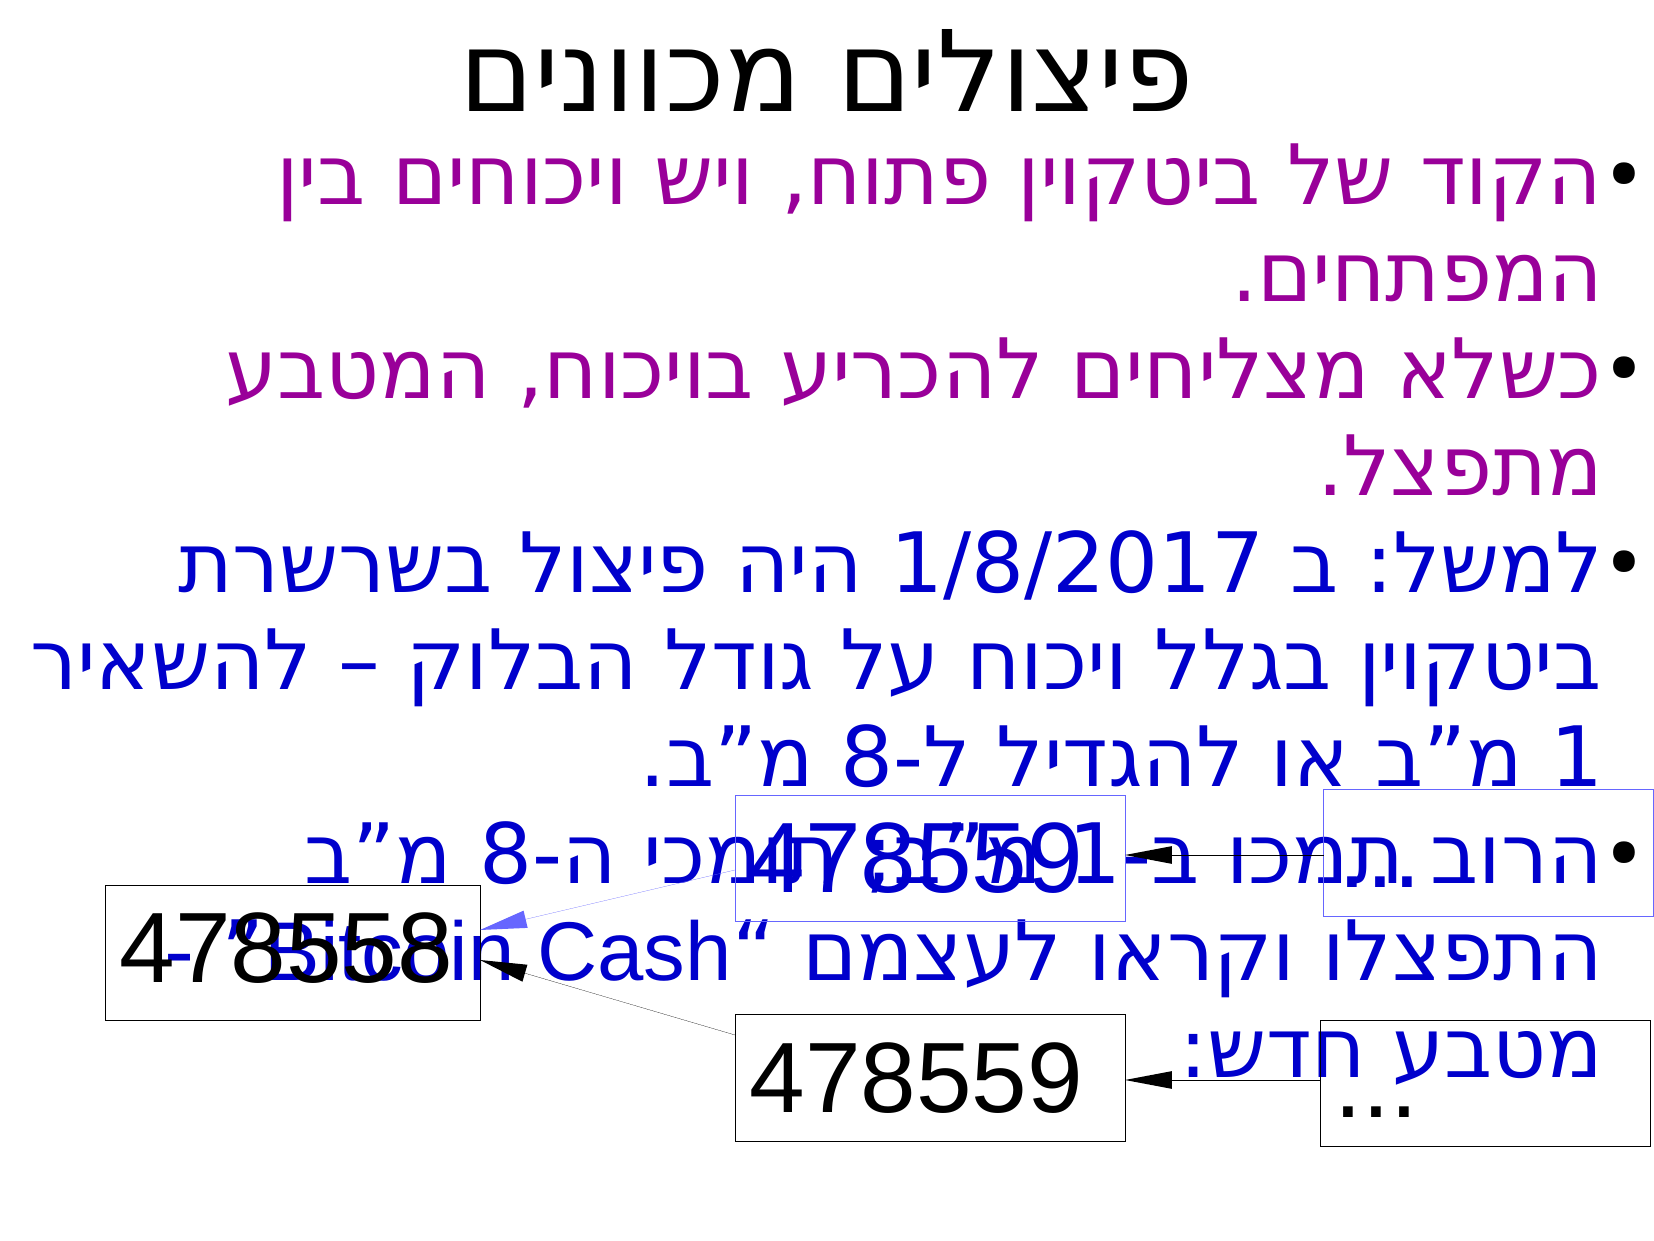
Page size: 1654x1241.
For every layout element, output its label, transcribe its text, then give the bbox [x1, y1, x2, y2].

text_box פיצולים מכוונים [0, 0, 1654, 120]
text_box ... [1320, 1020, 1651, 1147]
text_box 478559 [735, 1014, 1126, 1142]
text_box ... [1323, 789, 1654, 917]
text_box 478558 [105, 885, 481, 1021]
text_box הקוד של ביטקוין פתוח, ויש ויכוחים בין המפתחים. כשלא מצליחים להכריע בויכוח, המטבע מתפצל. למשל: ב 1/8/2017 היה פיצול בשרשרת ביטקוין בגלל ויכוח על גודל הבלוק – להשאיר 1 מ”ב או להגדיל ל-8 מ”ב. הרוב תמכו ב-1 מ”ב; תומכי ה-8 מ”ב התפצלו וקראו לעצמם “Bitcoin Cash” - מטבע חדש: [0, 120, 1654, 784]
text_box 478559 [735, 795, 1126, 922]
